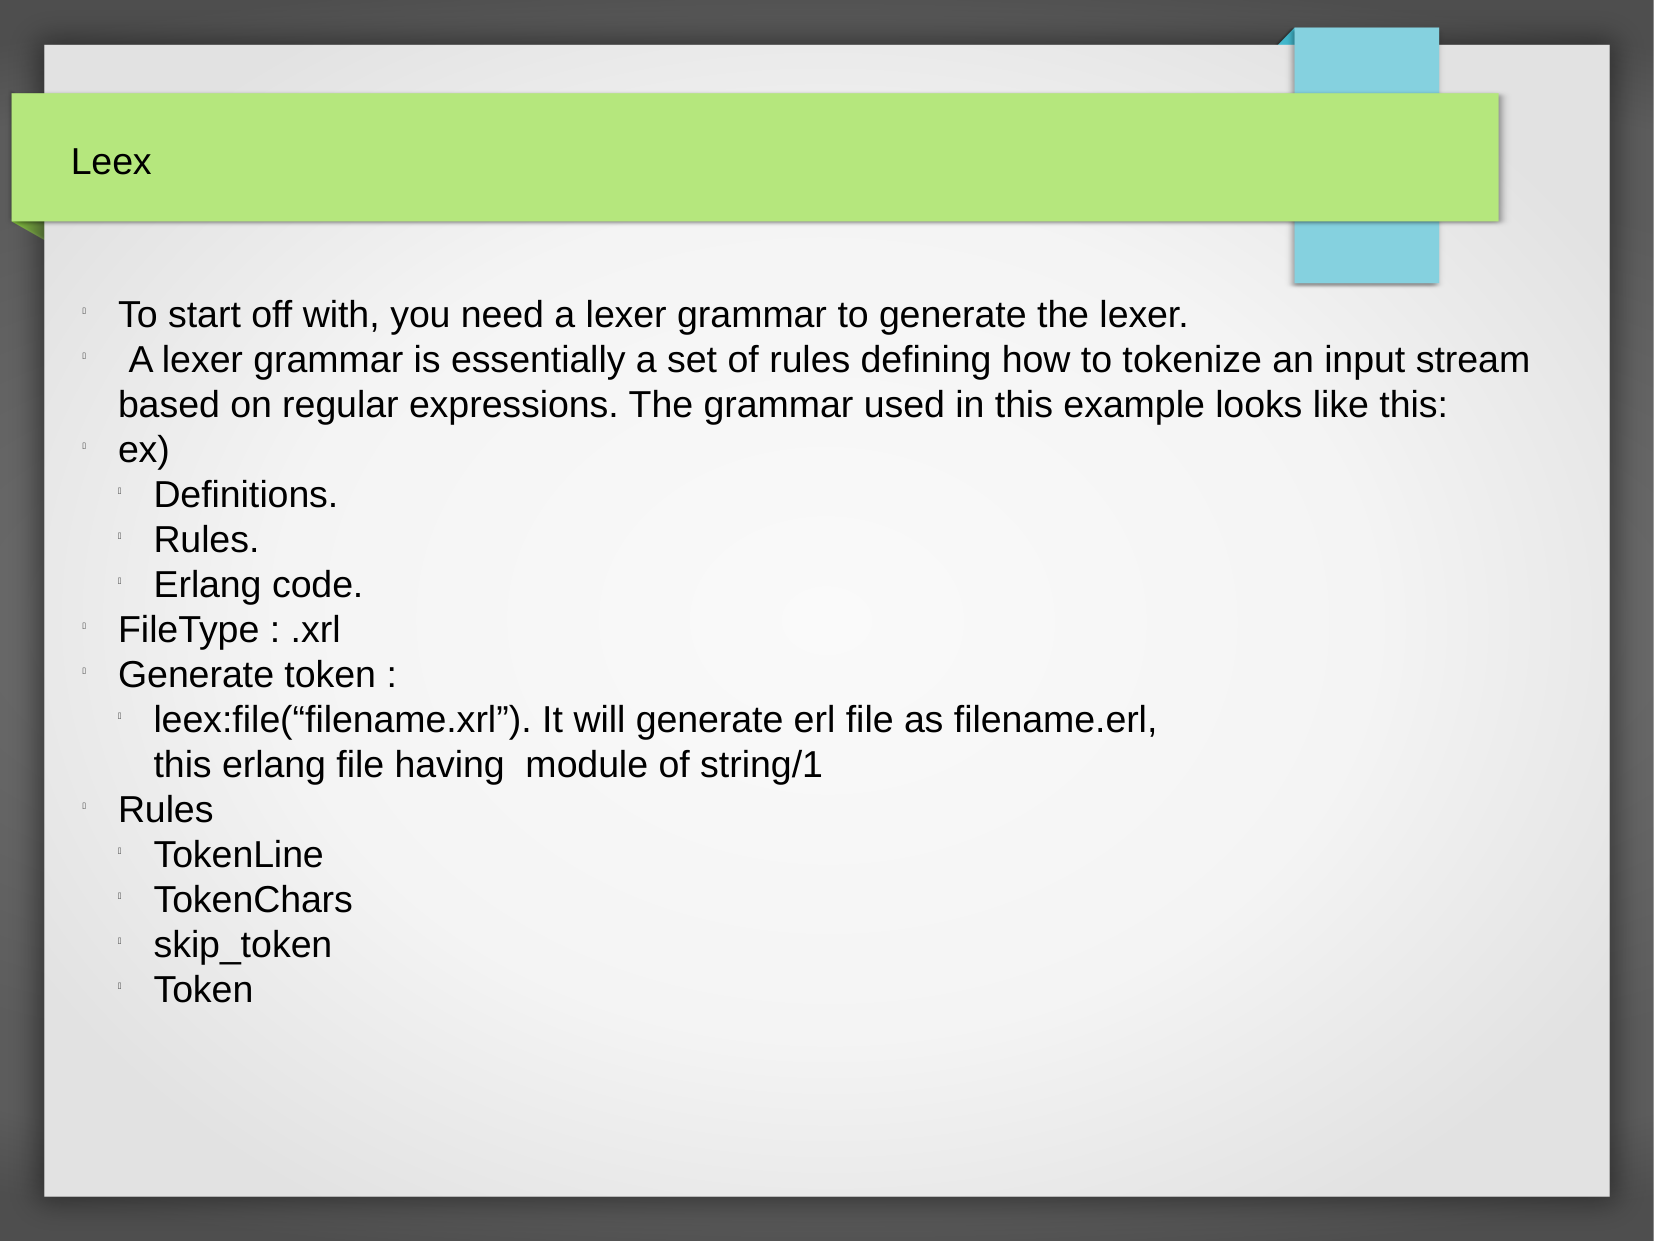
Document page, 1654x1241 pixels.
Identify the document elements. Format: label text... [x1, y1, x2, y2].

picture [0, 0, 1654, 1241]
text_box To start off with, you need a lexer grammar to generate the lexer. A lexer grammar is essentially a set of rules defining how to tokenize an input stream based on regular expressions. The grammar used in this example looks like this: ex) Definitions. Rules. Erlang code. FileType : .xrl Generate token : leex:file(“filename.xrl”). It will generate erl file as filename.erl, this erlang file having module of string/1 Rules TokenLine TokenChars skip_token Token [82, 290, 1571, 1010]
text_box Leex [70, 106, 1229, 213]
